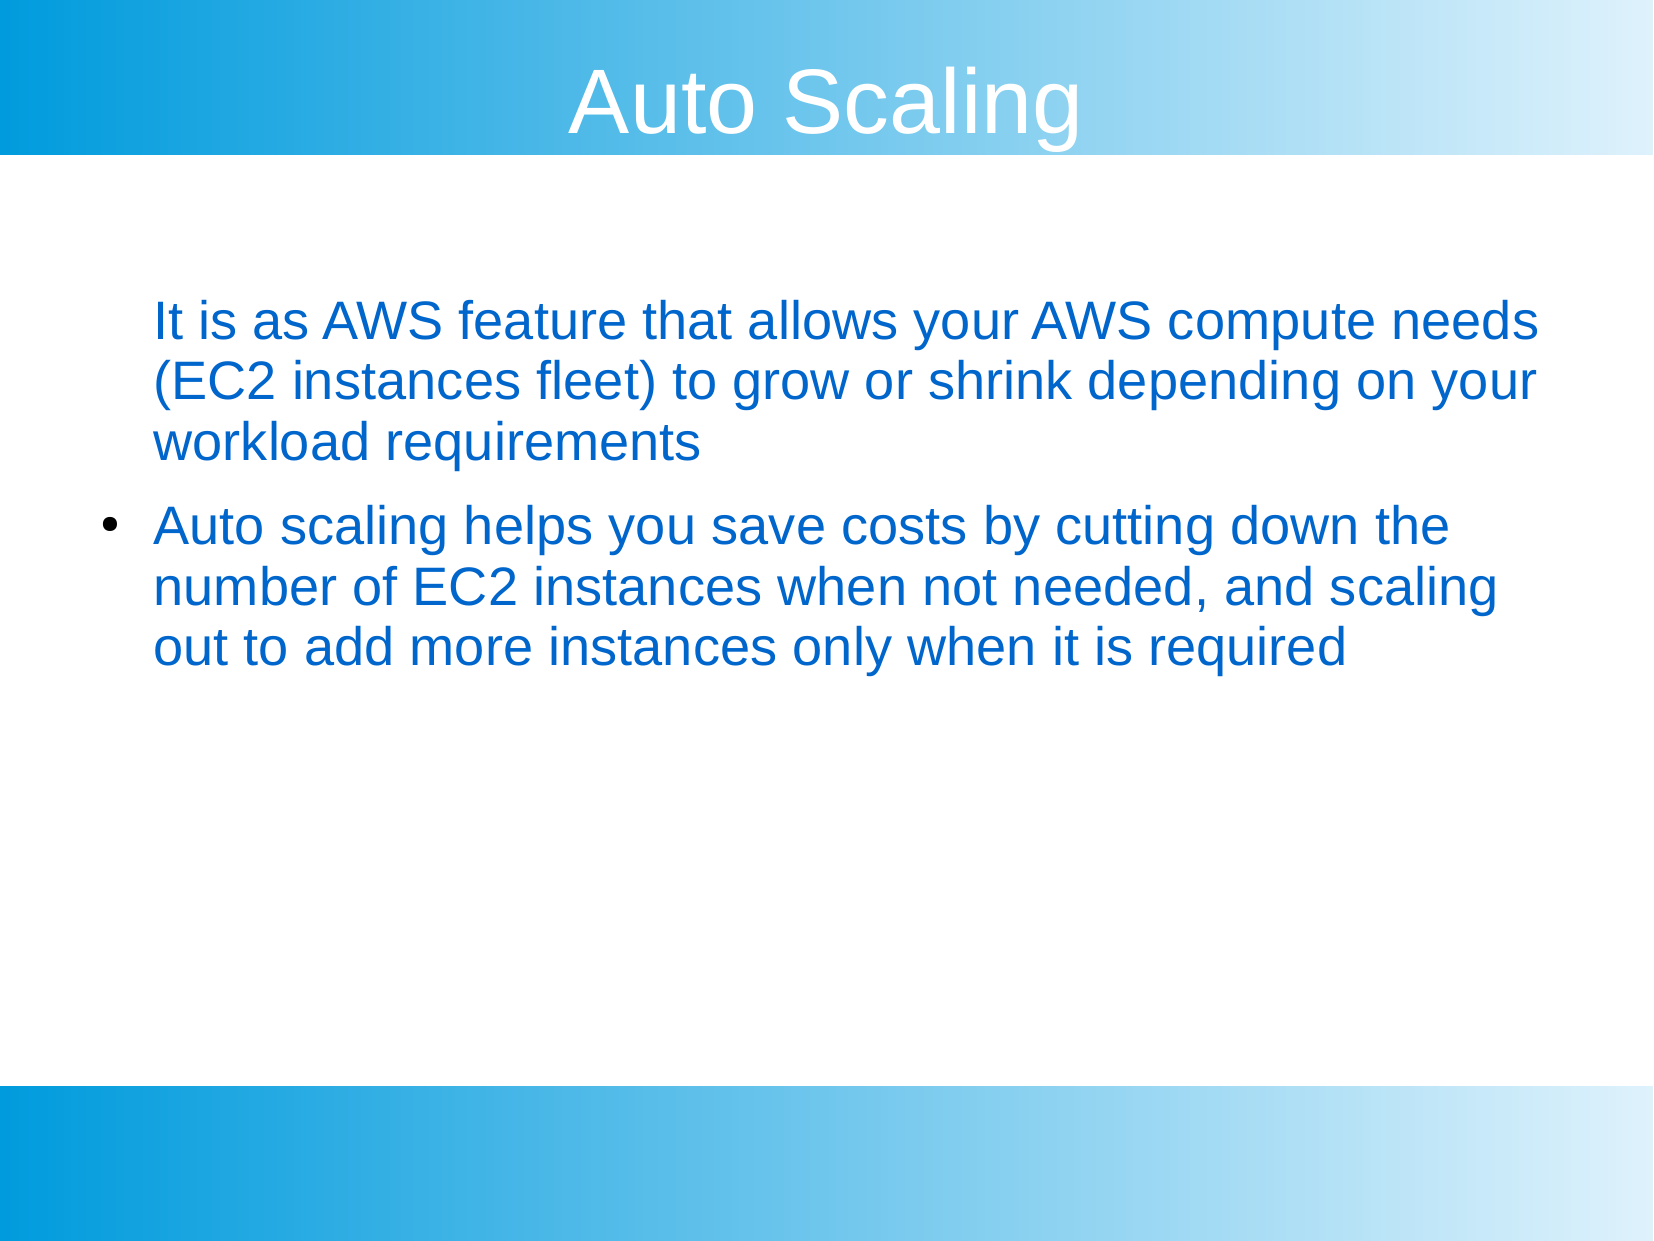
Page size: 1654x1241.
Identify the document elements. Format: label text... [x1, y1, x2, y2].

title Auto Scaling [82, 49, 1571, 155]
list It is as AWS feature that allows your AWS compute needs (EC2 instances fleet) to grow or shrink depending on your workload requirements Auto scaling helps you save costs by cutting down the number of EC2 instances when not needed, and scaling out to add more instances only when it is required [82, 290, 1571, 1010]
